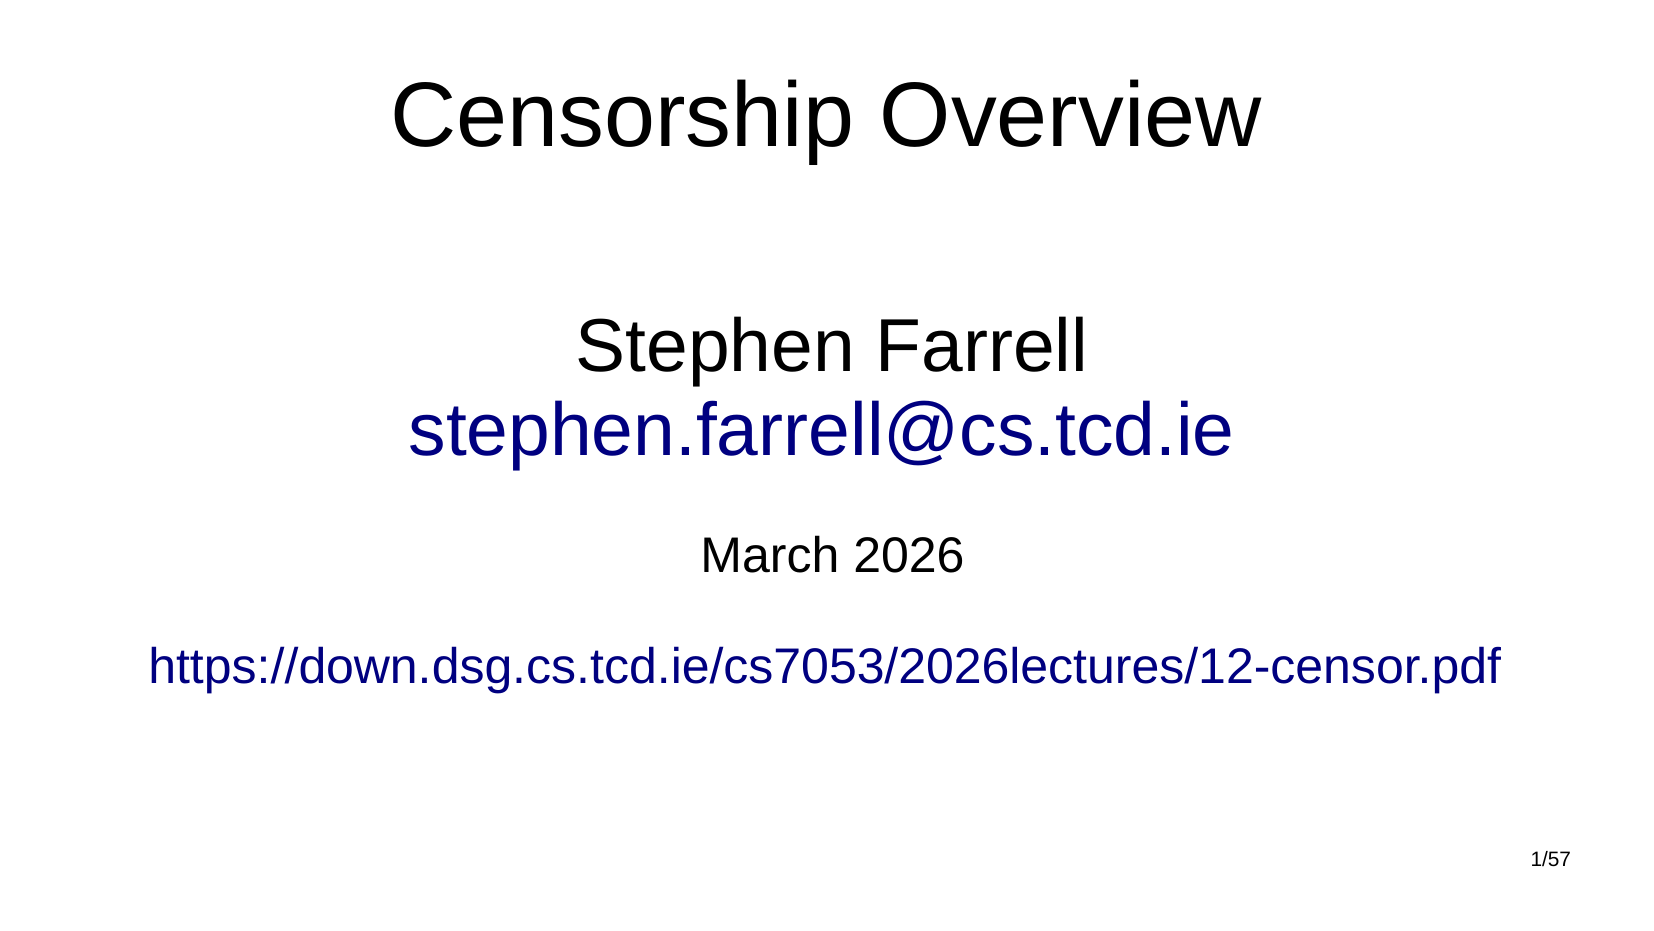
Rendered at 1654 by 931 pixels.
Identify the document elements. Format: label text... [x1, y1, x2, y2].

title Censorship Overview [82, 37, 1571, 193]
subtitle Stephen Farrell stephen.farrell@cs.tcd.ie March 2026 https://down.dsg.cs.tcd.ie/cs7053/2026lectures/12-censor.pdf [88, 193, 1577, 913]
